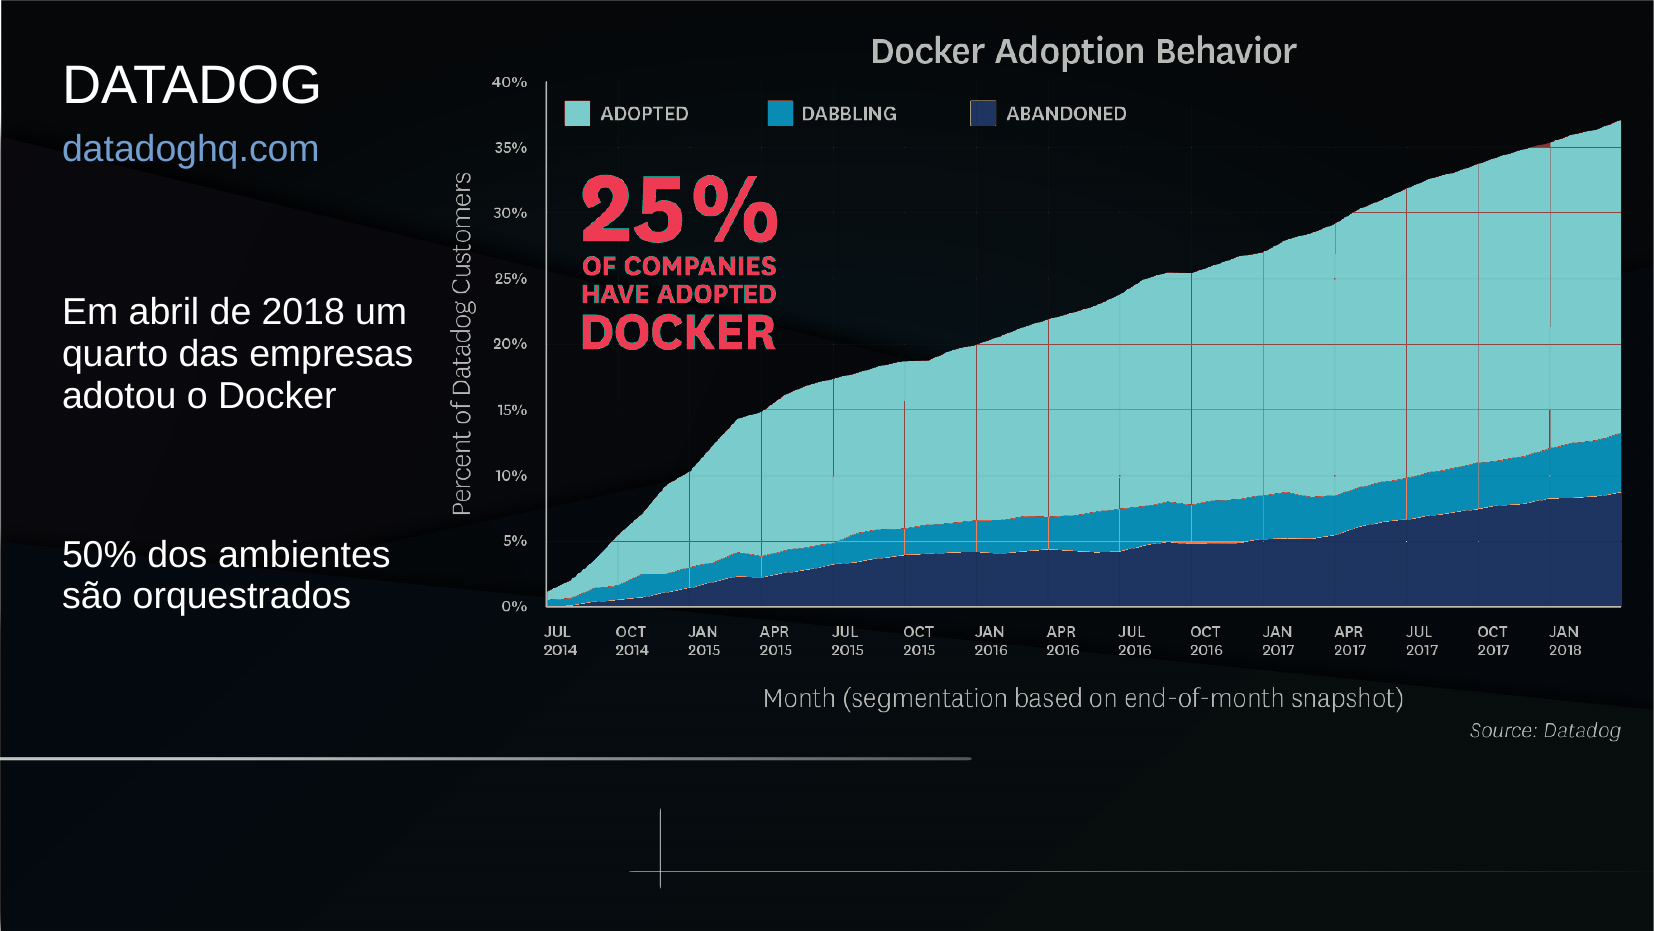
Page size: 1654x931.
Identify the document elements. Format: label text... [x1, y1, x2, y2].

text_box 50% dos ambientes são orquestrados [47, 525, 419, 632]
text_box Em abril de 2018 um quarto das empresas adotou o Docker [47, 283, 419, 449]
text_box datadoghq.com [47, 120, 335, 178]
picture [0, 0, 1654, 931]
text_box DATADOG [47, 47, 338, 123]
